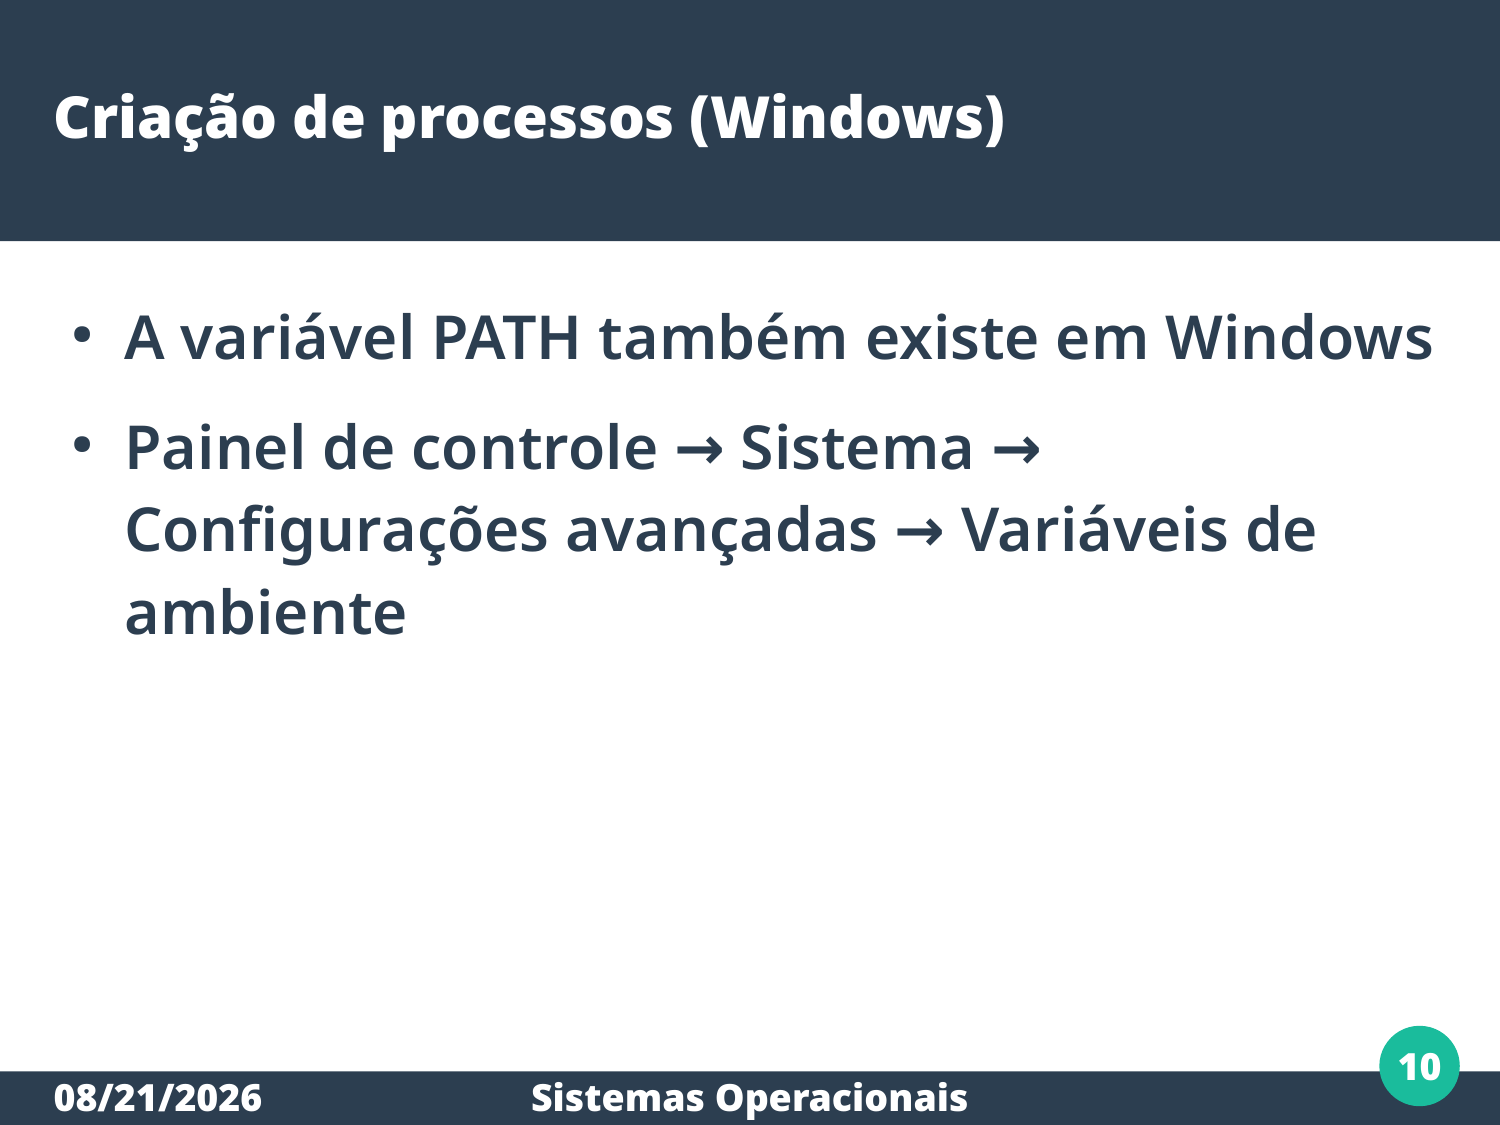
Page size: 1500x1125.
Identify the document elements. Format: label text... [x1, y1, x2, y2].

title Criação de processos (Windows) [53, 44, 1447, 188]
list A variável PATH também existe em Windows Painel de controle → Sistema → Configurações avançadas → Variáveis de ambiente [53, 294, 1447, 1045]
